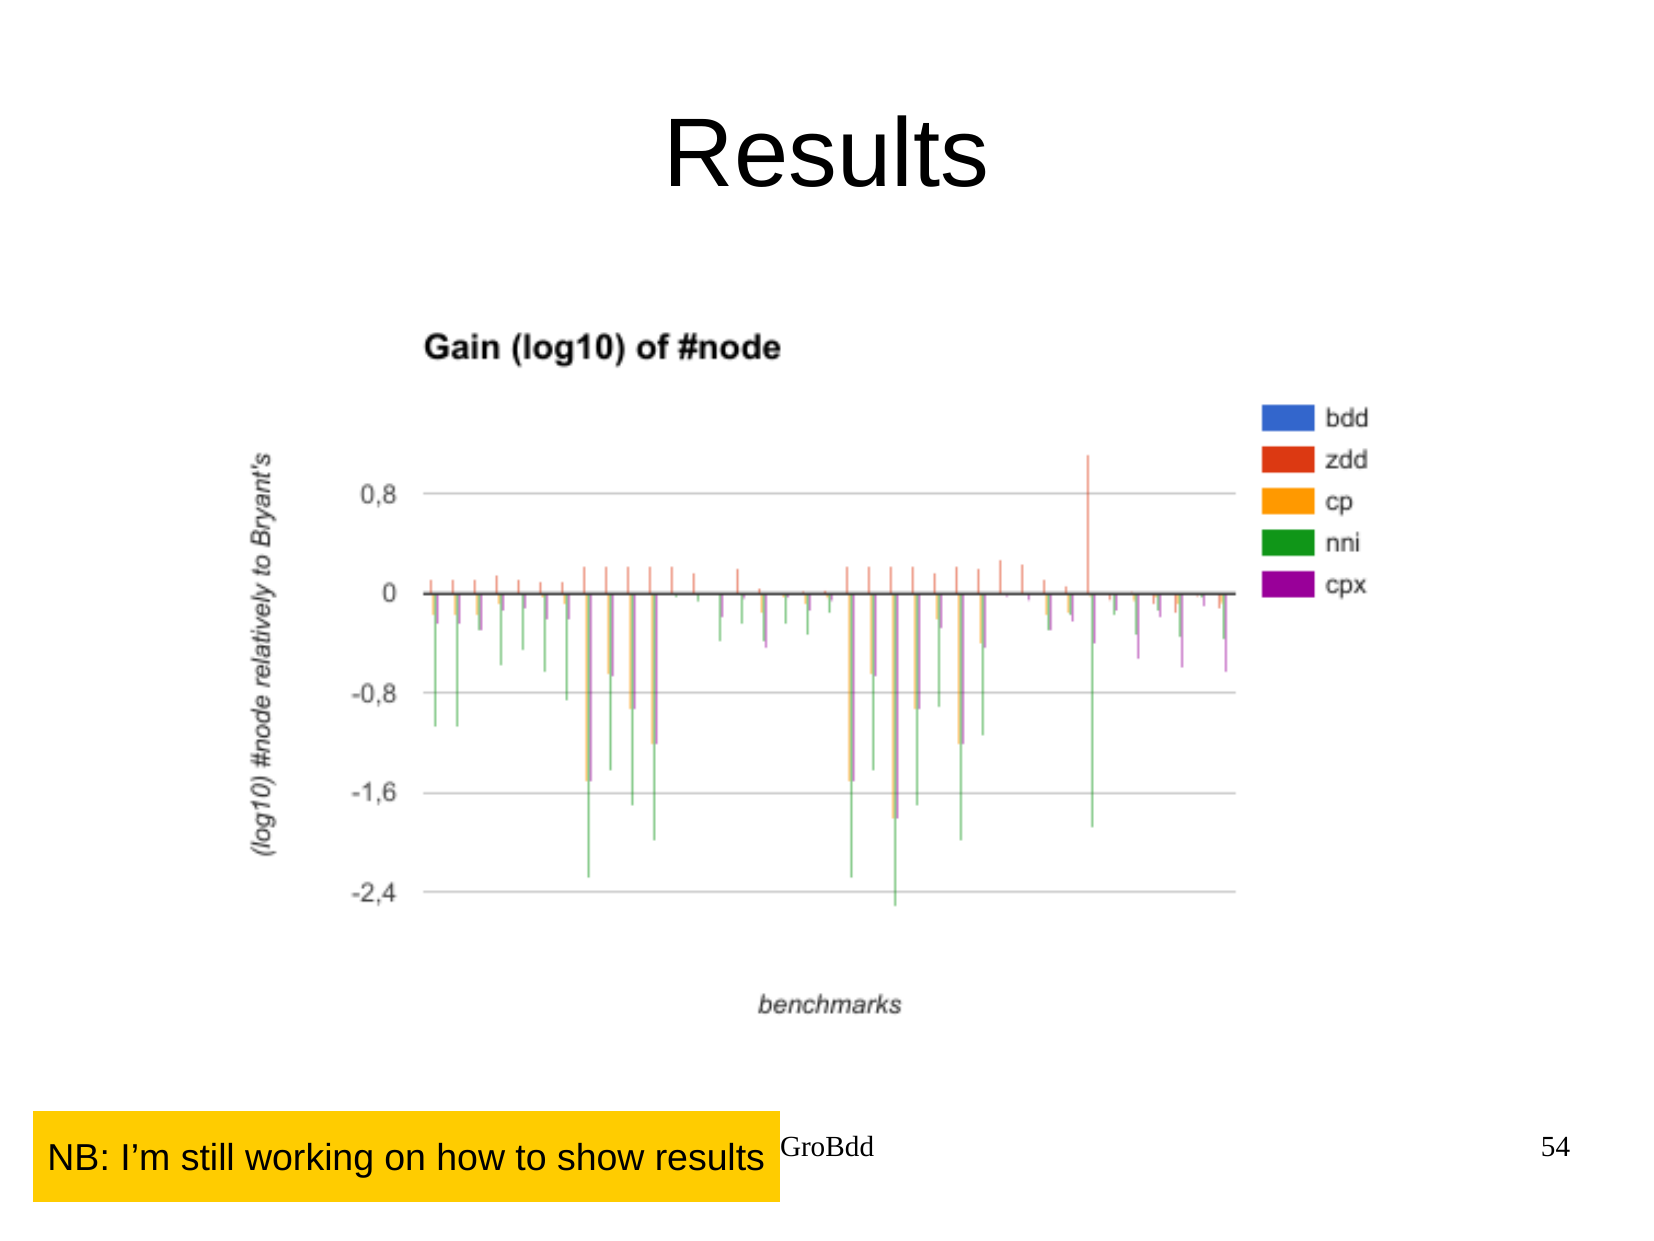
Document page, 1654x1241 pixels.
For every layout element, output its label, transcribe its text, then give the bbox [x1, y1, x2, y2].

title Results [82, 49, 1571, 257]
picture [172, 250, 1486, 1062]
text_box NB: I’m still working on how to show results [33, 1111, 780, 1202]
